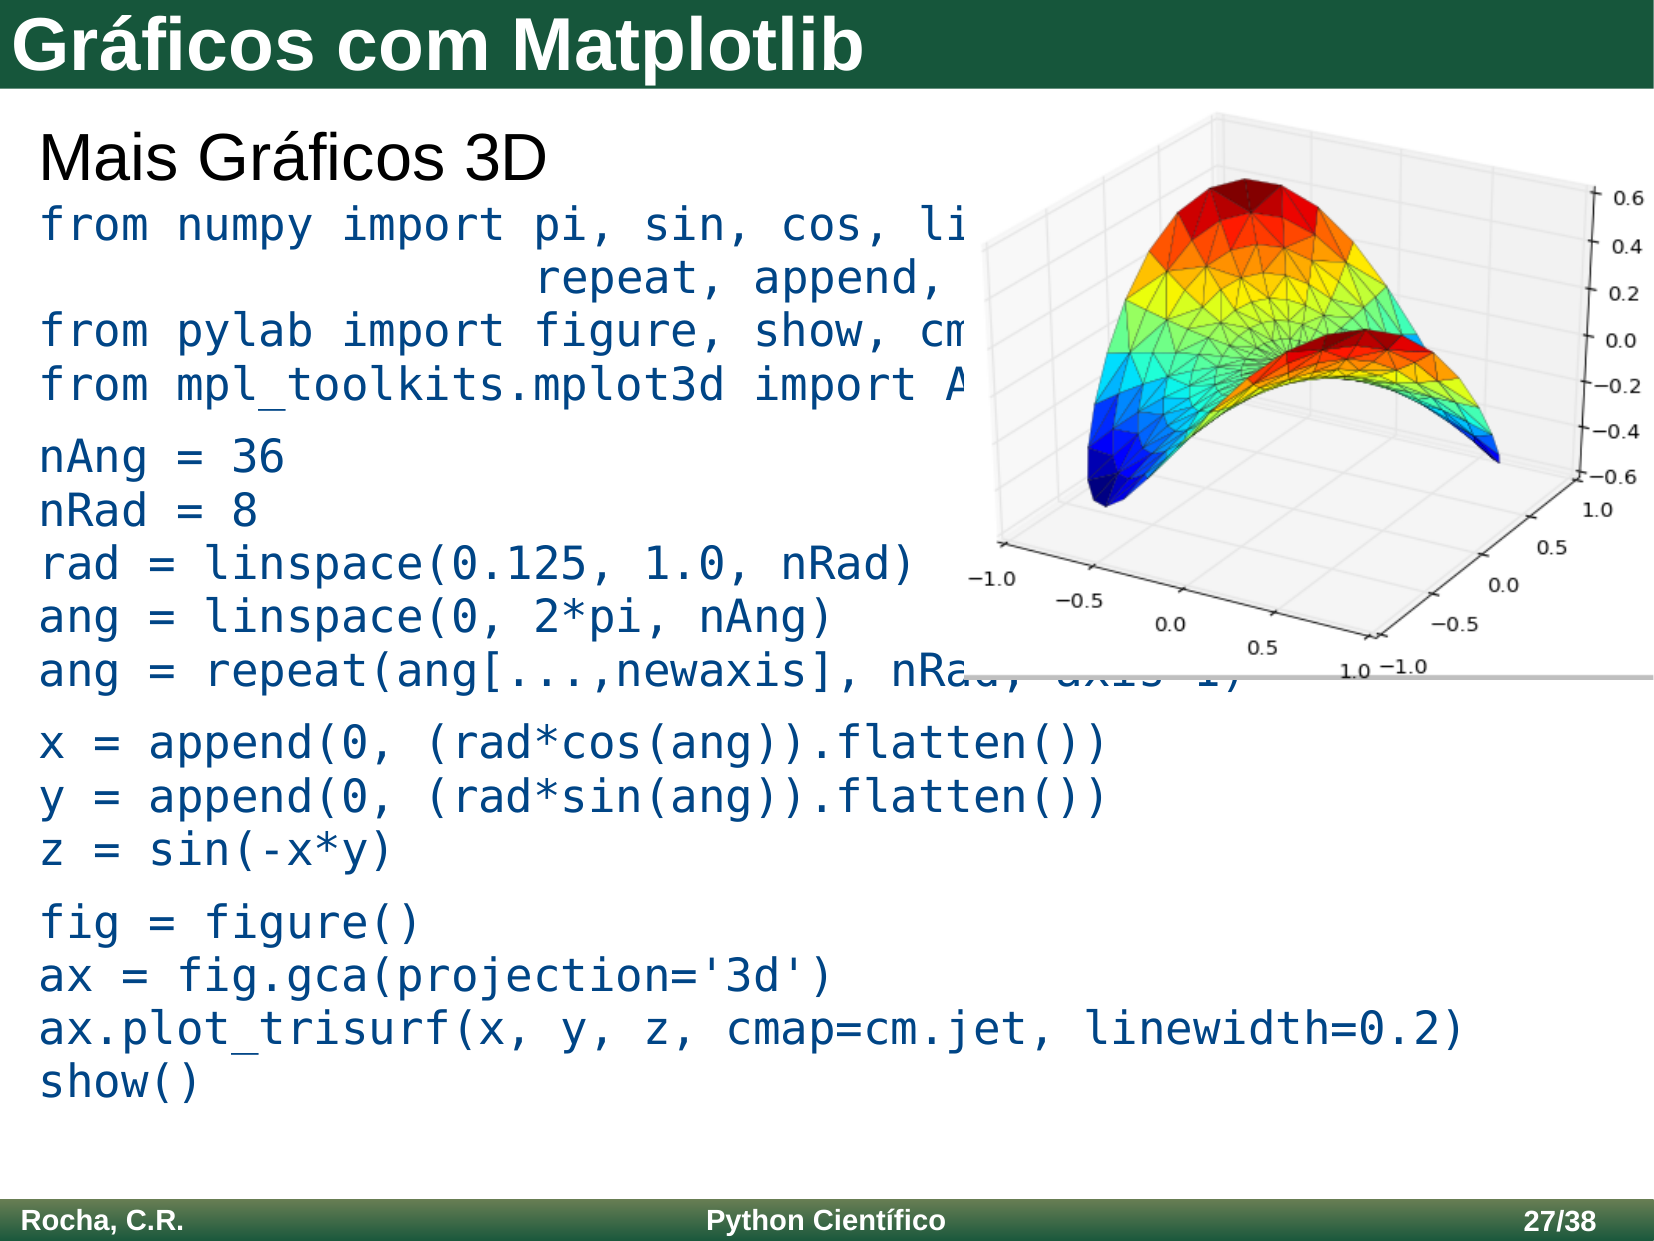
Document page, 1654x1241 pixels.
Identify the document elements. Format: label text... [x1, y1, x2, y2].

text_box from numpy import pi, sin, cos, linspace,\ repeat, append, newaxis from pylab import figure, show, cm from mpl_toolkits.mplot3d import Axes3D nAng = 36 nRad = 8 rad = linspace(0.125, 1.0, nRad) ang = linspace(0, 2*pi, nAng) ang = repeat(ang[...,newaxis], nRad, axis=1) x = append(0, (rad*cos(ang)).flatten()) y = append(0, (rad*sin(ang)).flatten()) z = sin(-x*y) fig = figure() ax = fig.gca(projection='3d') ax.plot_trisurf(x, y, z, cmap=cm.jet, linewidth=0.2) show() [23, 207, 1625, 1223]
text_box Mais Gráficos 3D [23, 112, 964, 207]
title Gráficos com Matplotlib [11, 0, 1625, 89]
picture [964, 105, 1654, 680]
